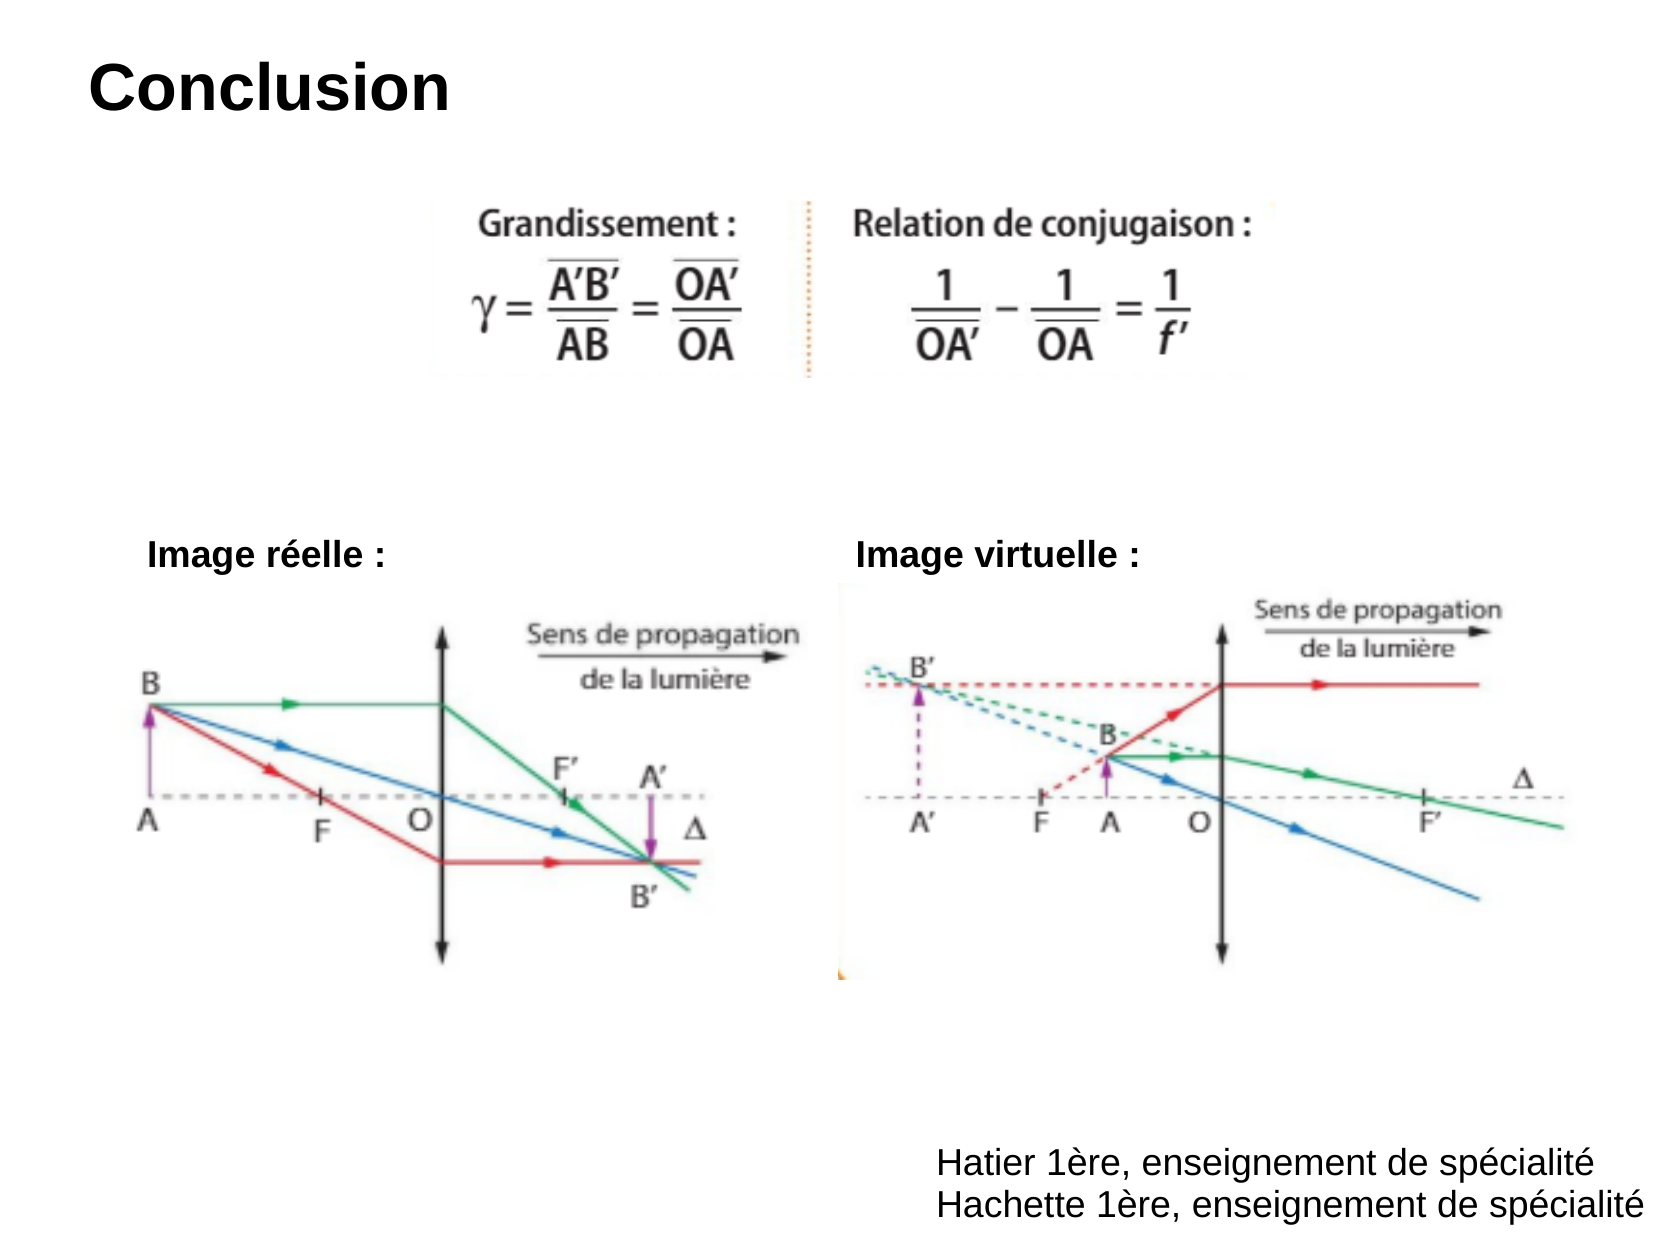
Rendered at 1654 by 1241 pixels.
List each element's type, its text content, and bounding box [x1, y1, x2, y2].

picture [70, 583, 1619, 981]
picture [428, 200, 1276, 378]
text_box Conclusion [0, 0, 1607, 207]
text_box Hatier 1ère, enseignement de spécialité Hachette 1ère, enseignement de spécialité [921, 1133, 1654, 1233]
text_box Image réelle : [132, 525, 473, 592]
text_box Image virtuelle : [840, 525, 1182, 592]
